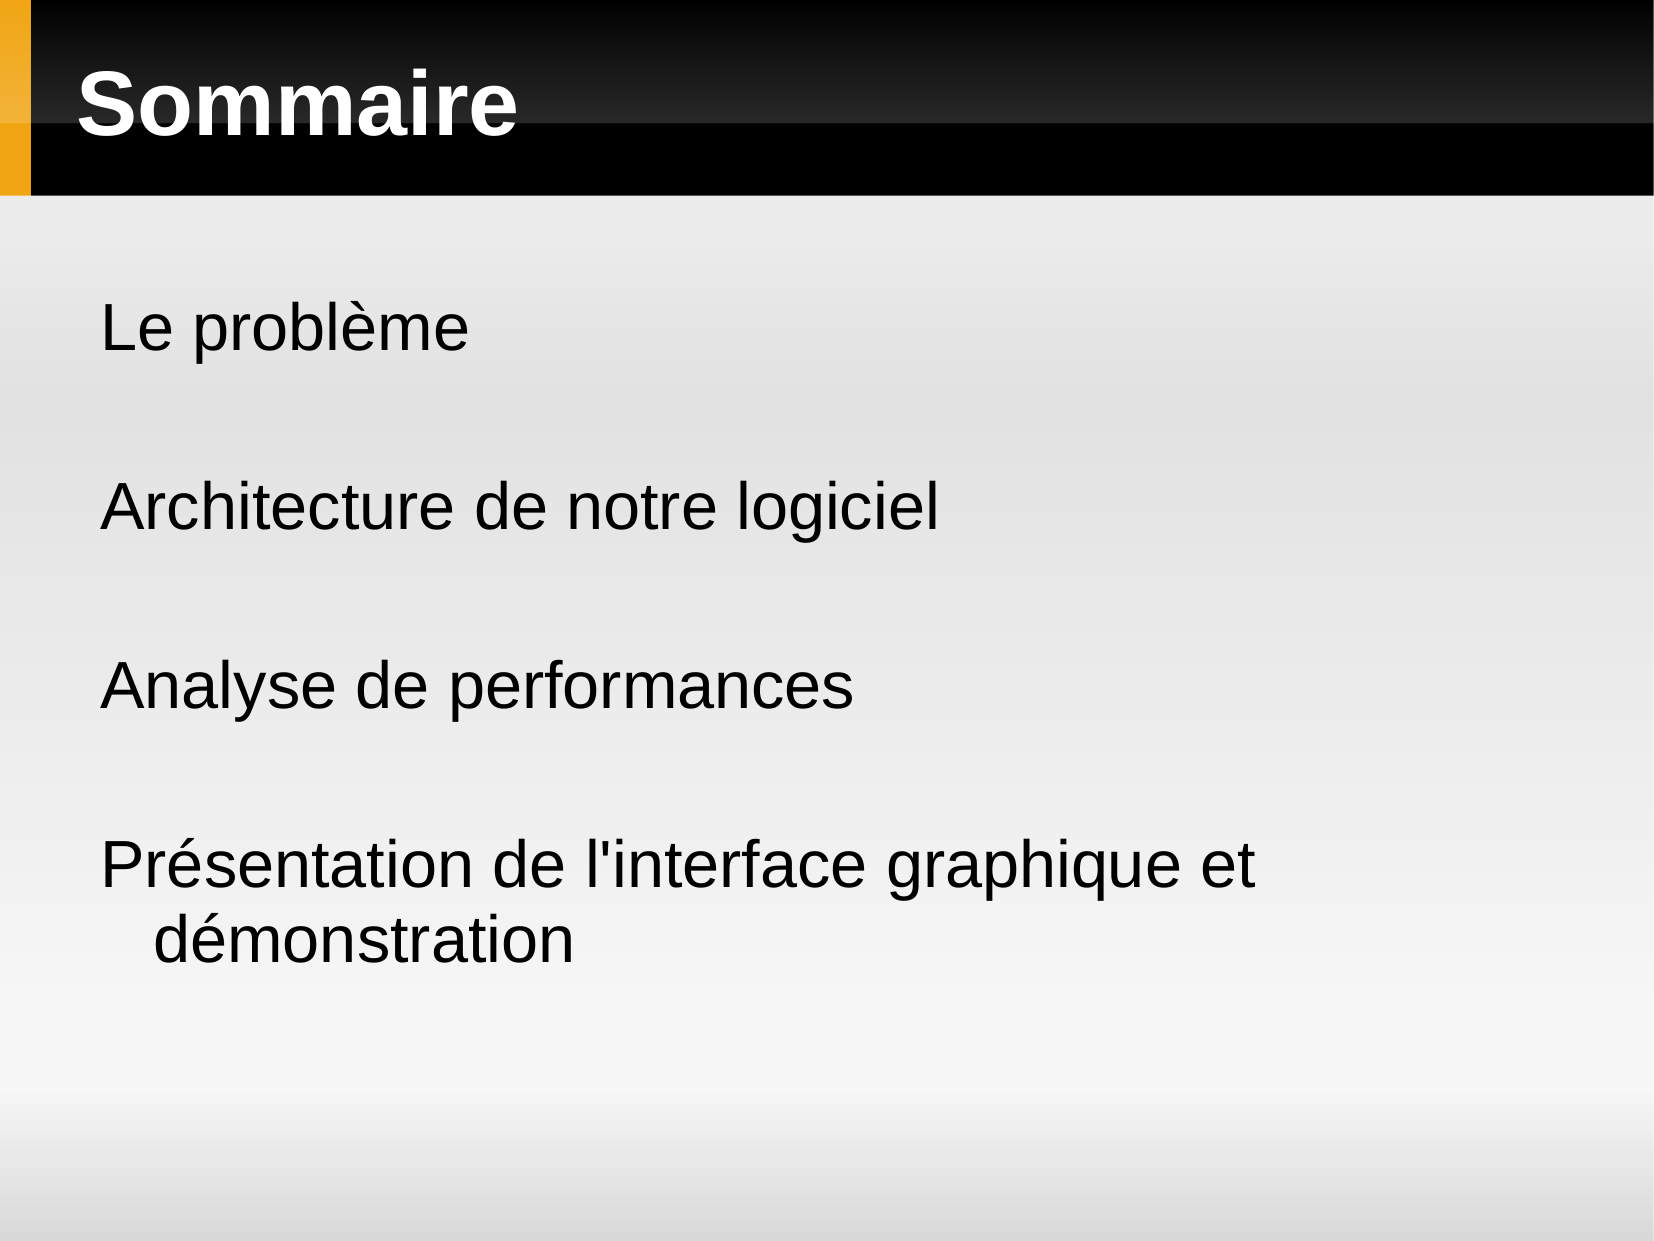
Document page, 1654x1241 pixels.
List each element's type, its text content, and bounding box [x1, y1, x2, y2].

picture [0, 0, 1654, 1241]
list Le problème Architecture de notre logiciel Analyse de performances Présentation de l'interface graphique et démonstration [82, 290, 1571, 1174]
title Sommaire [76, 7, 1565, 200]
